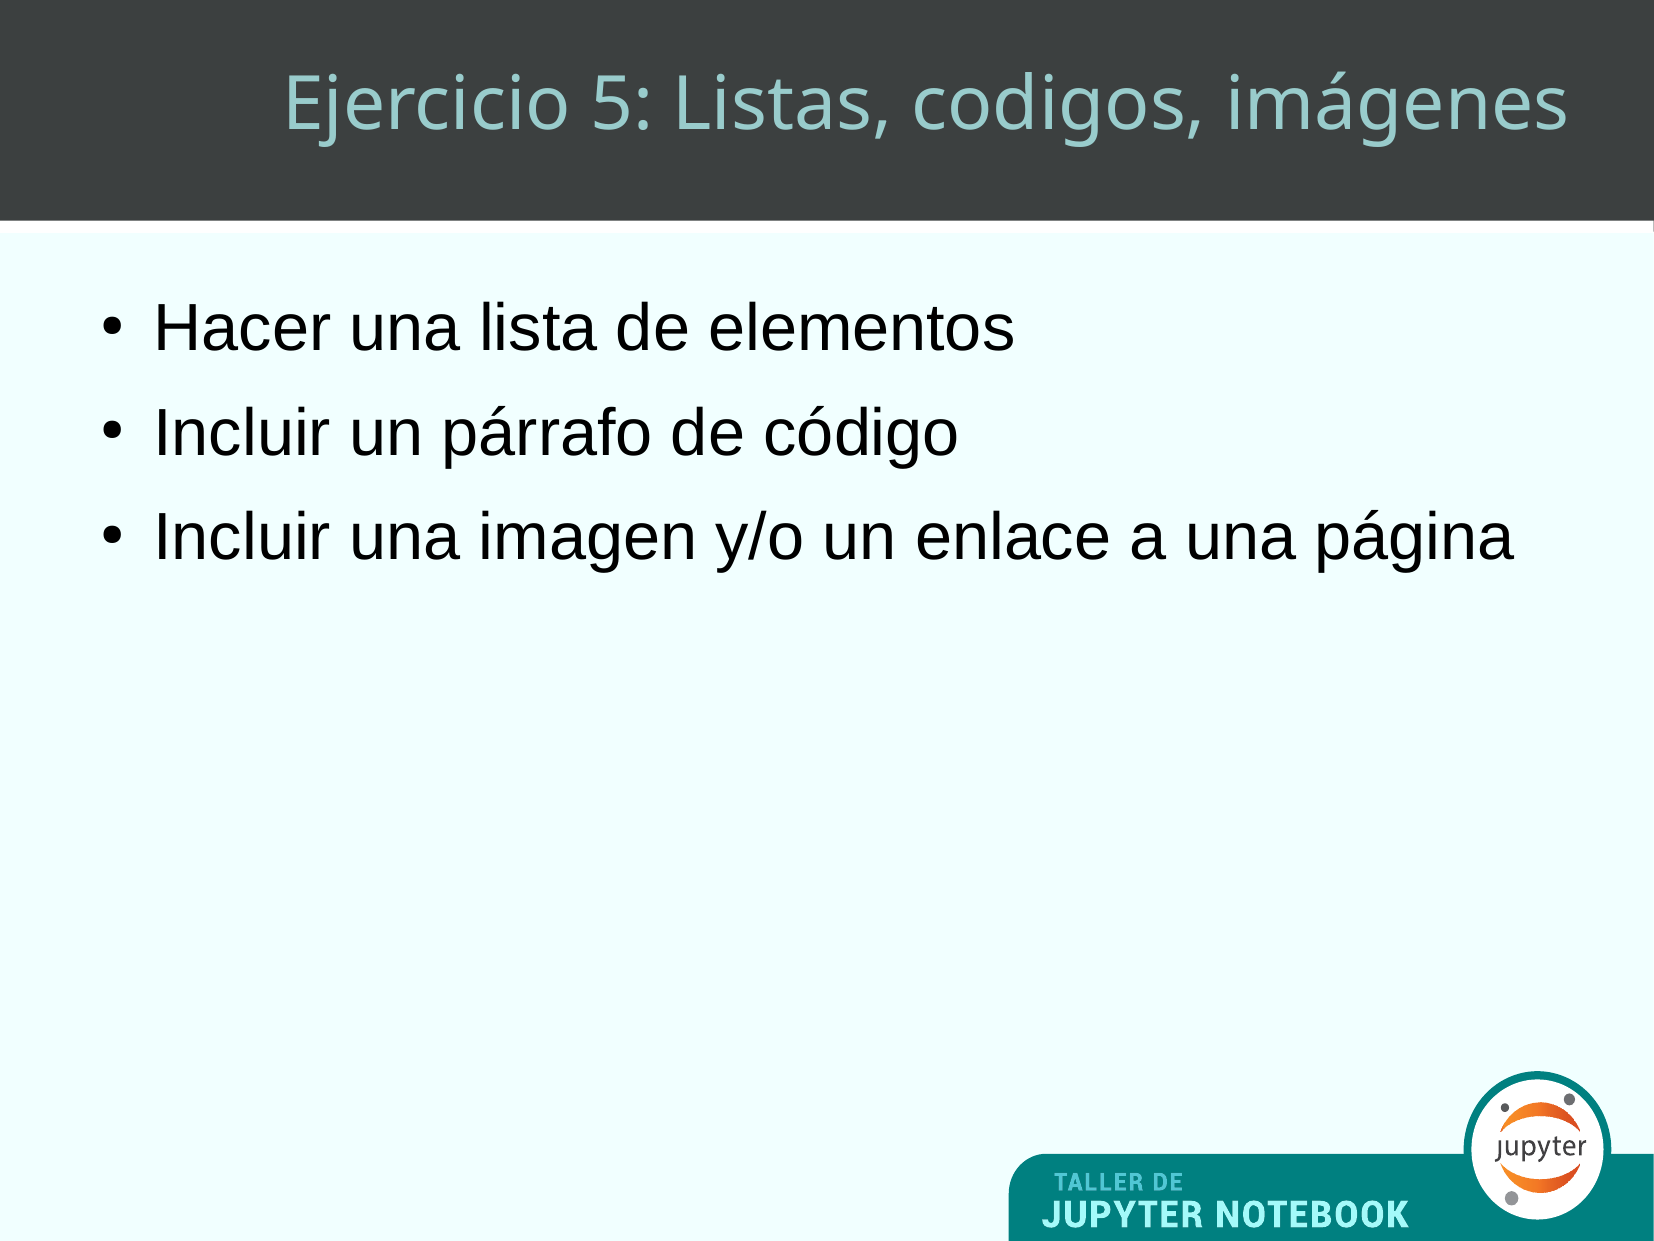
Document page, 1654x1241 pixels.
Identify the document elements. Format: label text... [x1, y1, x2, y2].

title Ejercicio 5: Listas, codigos, imágenes [82, 49, 1571, 257]
list Hacer una lista de elementos Incluir un párrafo de código Incluir una imagen y/o un enlace a una página [82, 290, 1571, 1010]
